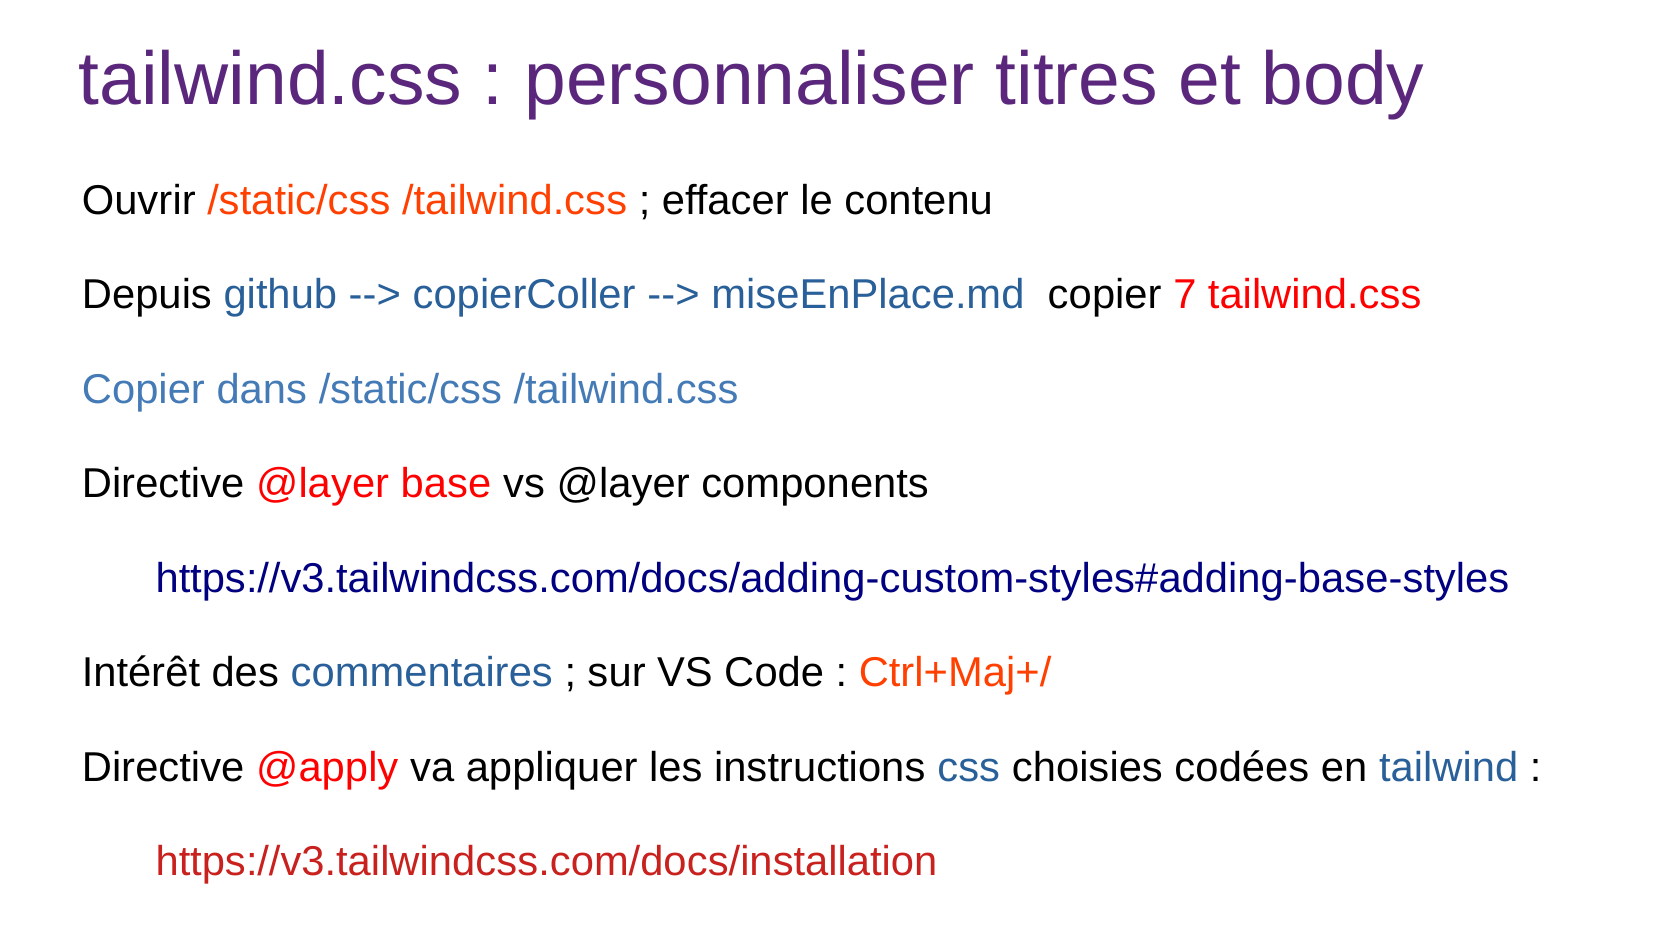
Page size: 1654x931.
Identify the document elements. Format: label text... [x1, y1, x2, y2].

text_box Ouvrir /static/css /tailwind.css ; effacer le contenu Depuis github --> copierColler --> miseEnPlace.md copier 7 tailwind.css Copier dans /static/css /tailwind.css Directive @layer base vs @layer components https://v3.tailwindcss.com/docs/adding-custom-styles#adding-base-styles Intérêt des commentaires ; sur VS Code : Ctrl+Maj+/ Directive @apply va appliquer les instructions css choisies codées en tailwind : https://v3.tailwindcss.com/docs/installation Notion de breakpoint [81, 153, 1570, 931]
title tailwind.css : personnaliser titres et body [78, 36, 1556, 148]
